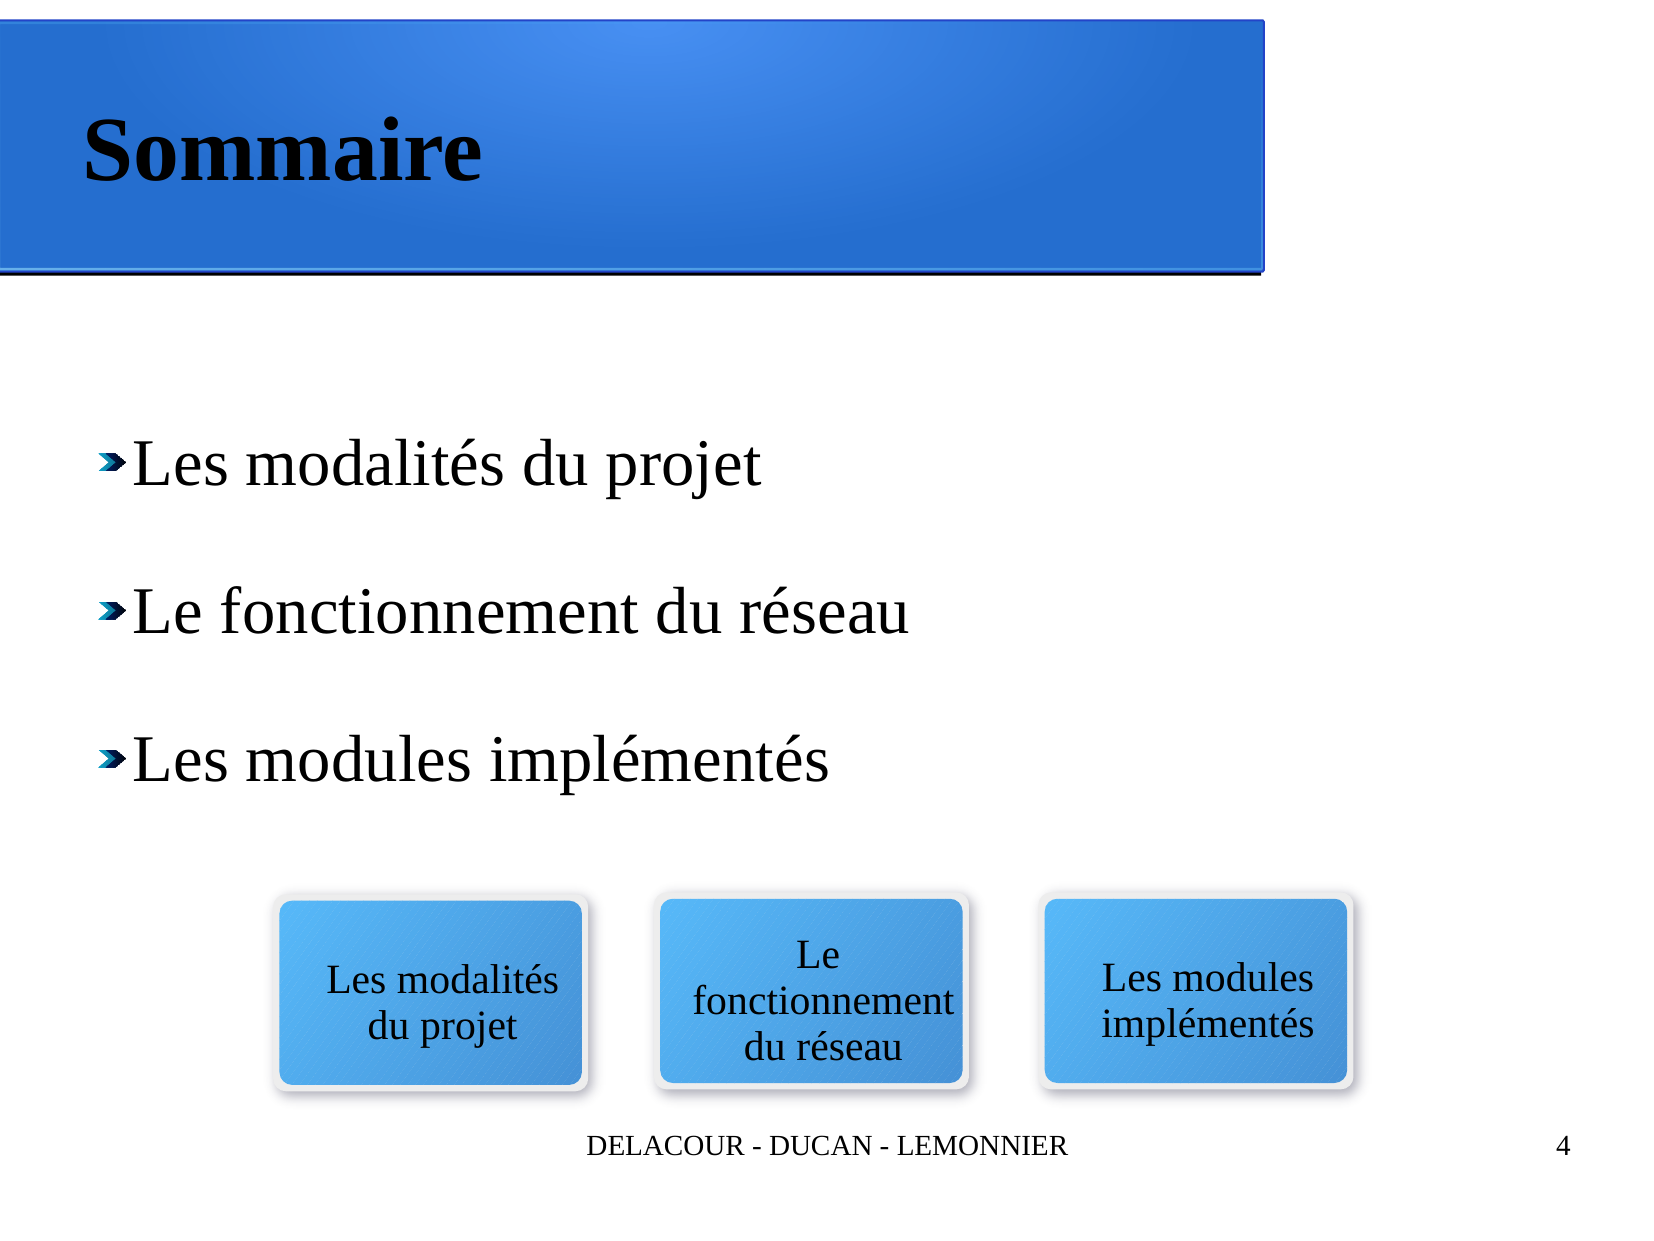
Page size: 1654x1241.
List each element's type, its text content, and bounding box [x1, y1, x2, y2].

text_box Les modalités du projet Le fonctionnement du réseau Les modules implémentés [82, 418, 969, 804]
picture [1027, 878, 1389, 1123]
picture [262, 880, 624, 1124]
picture [643, 878, 1004, 1123]
title Sommaire [82, 47, 1235, 252]
